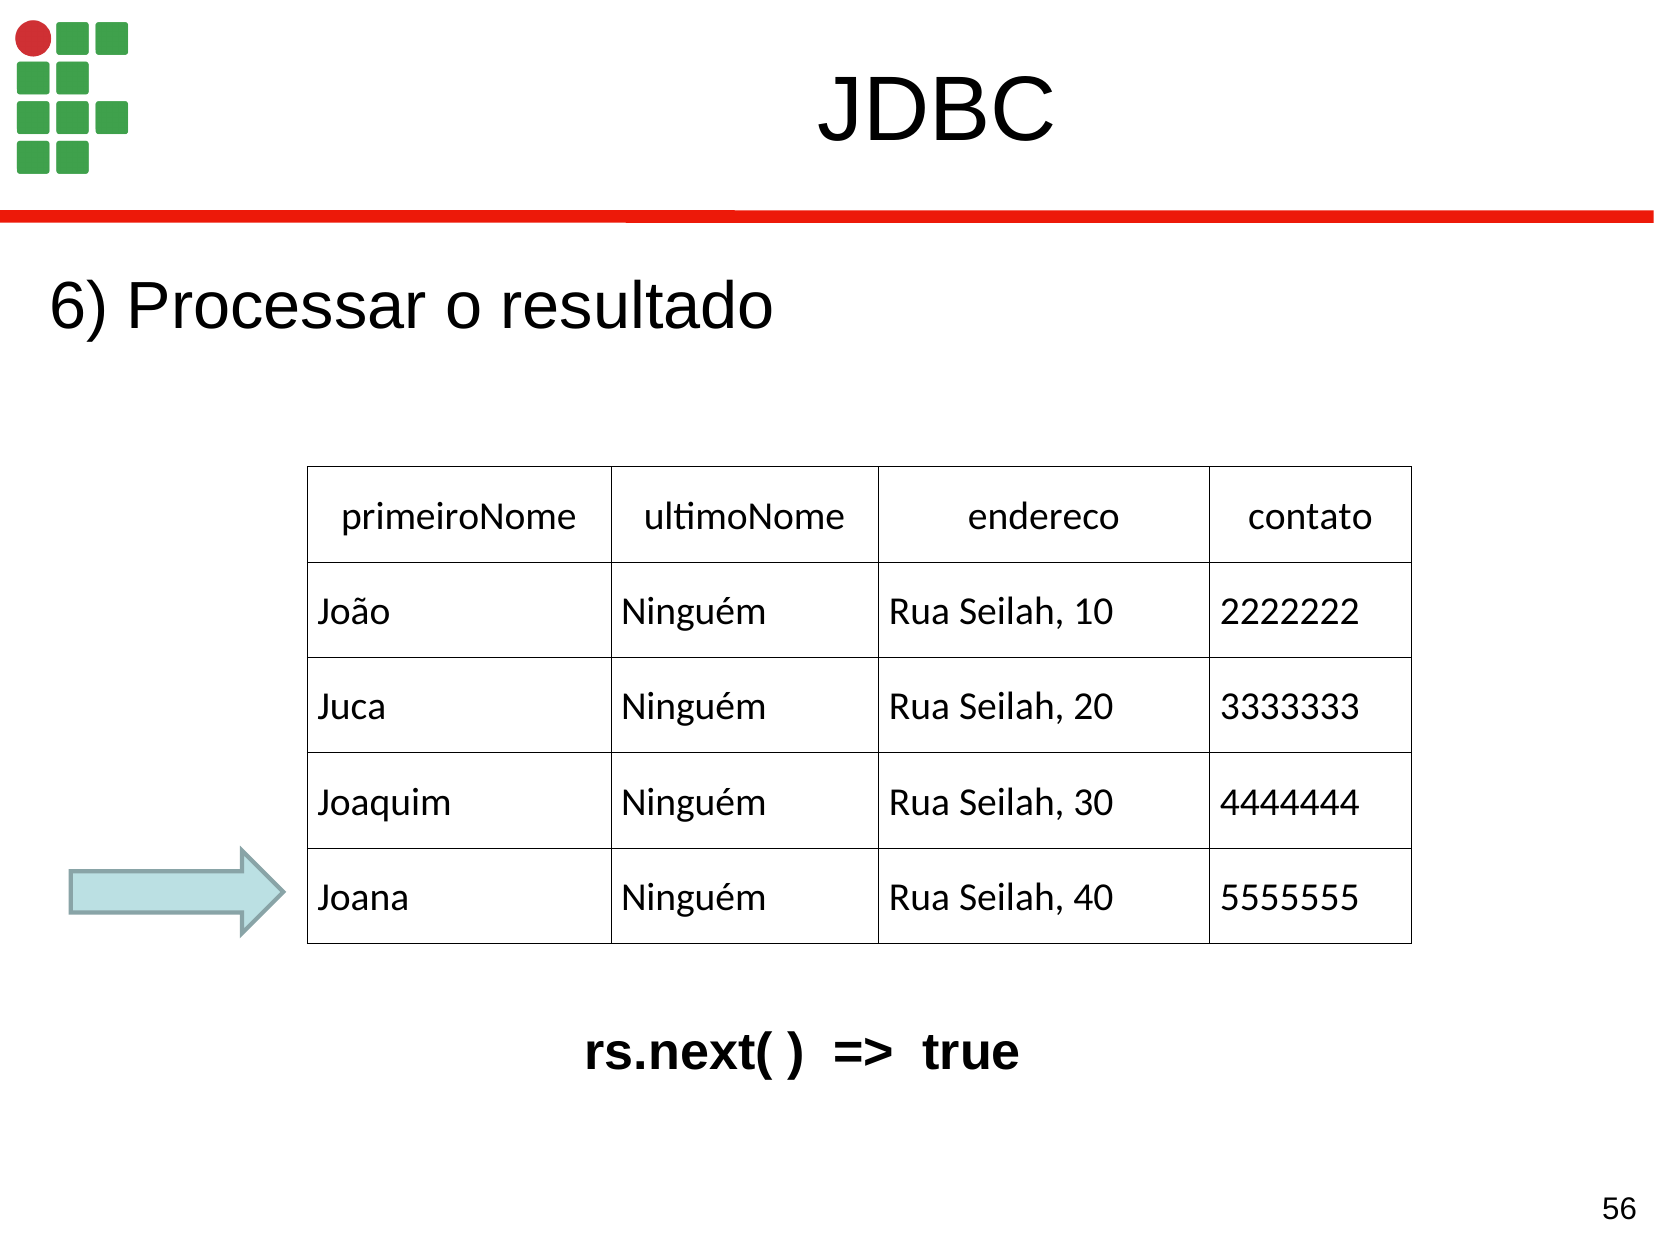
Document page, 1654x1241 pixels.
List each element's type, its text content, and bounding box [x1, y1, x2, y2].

table_cell Rua Seilah, 30 [879, 753, 1209, 848]
text_box 6) Processar o resultado [32, 253, 1654, 1205]
text_box <number> [1185, 1179, 1654, 1220]
table_cell 2222222 [1210, 563, 1411, 657]
table_header primeiroNome [308, 467, 611, 562]
table_cell Ninguém [612, 753, 878, 848]
text_box JDBC [253, 0, 1622, 207]
table_header ultimoNome [612, 467, 878, 562]
table_header contato [1210, 467, 1411, 562]
text_box [70, 850, 284, 934]
text_box rs.next( ) => true [570, 1009, 1037, 1088]
table_cell 5555555 [1210, 849, 1411, 943]
table_header endereco [879, 467, 1209, 562]
table_cell Rua Seilah, 20 [879, 658, 1209, 752]
table_cell Ninguém [612, 563, 878, 657]
table_cell Ninguém [612, 658, 878, 752]
table_cell Juca [308, 658, 611, 752]
table_cell Ninguém [612, 849, 878, 943]
table_cell 4444444 [1210, 753, 1411, 848]
table_cell 3333333 [1210, 658, 1411, 752]
table_cell Rua Seilah, 40 [879, 849, 1209, 943]
table_cell Joana [308, 849, 611, 943]
table_cell Rua Seilah, 10 [879, 563, 1209, 657]
picture [14, 16, 130, 178]
table_cell Joaquim [308, 753, 611, 848]
table_cell João [308, 563, 611, 657]
